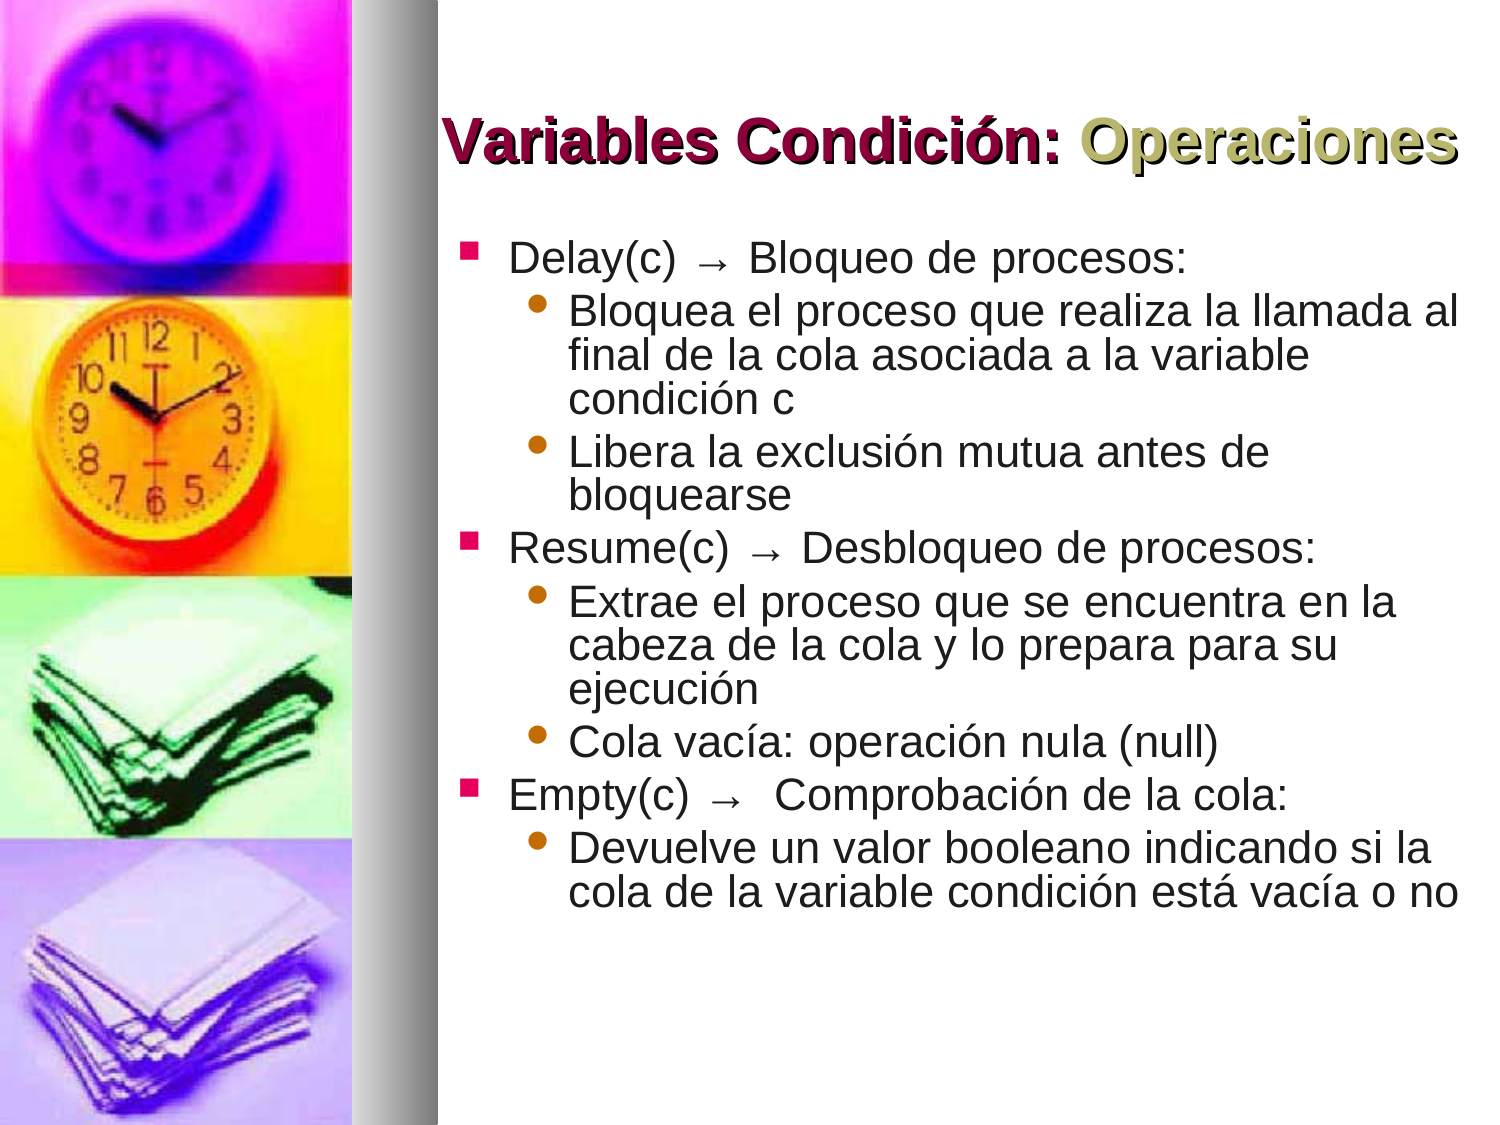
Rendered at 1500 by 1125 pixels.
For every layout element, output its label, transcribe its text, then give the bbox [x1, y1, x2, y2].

picture [0, 0, 352, 1125]
list Delay(c) → Bloqueo de procesos: Bloquea el proceso que realiza la llamada al final de la cola asociada a la variable condición c Libera la exclusión mutua antes de bloquearse Resume(c) → Desbloqueo de procesos: Extrae el proceso que se encuentra en la cabeza de la cola y lo prepara para su ejecución Cola vacía: operación nula (null) Empty(c) → Comprobación de la cola: Devuelve un valor booleano indicando si la cola de la variable condición está vacía o no [442, 237, 1477, 975]
title Variables Condición: Operaciones [426, 36, 1477, 237]
